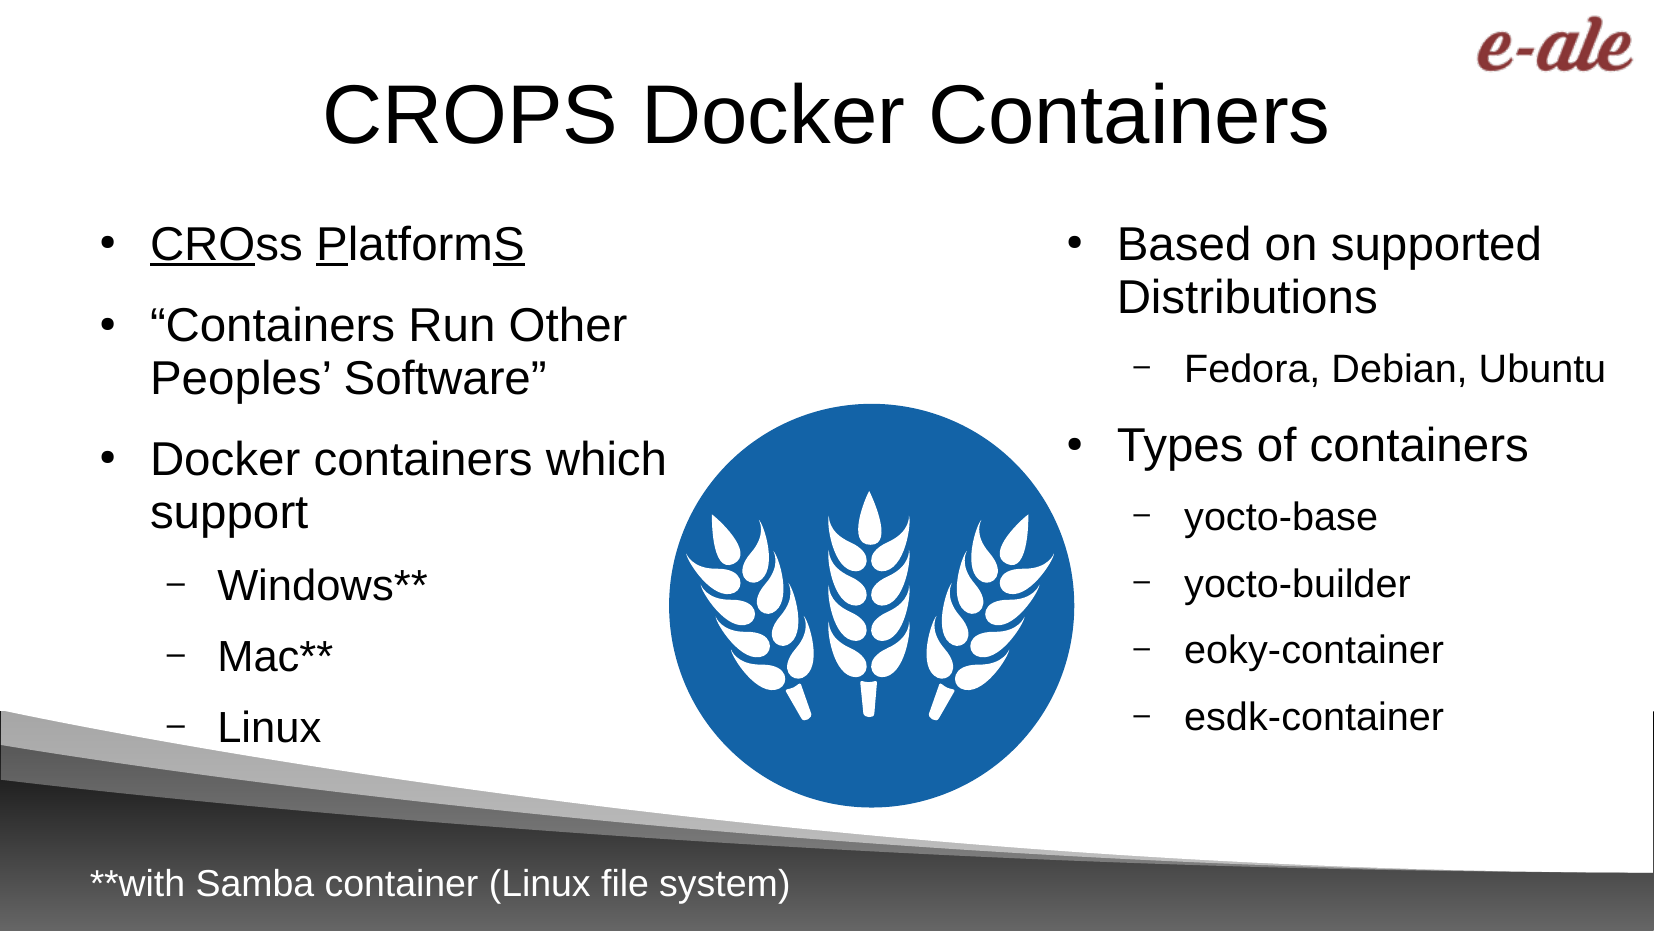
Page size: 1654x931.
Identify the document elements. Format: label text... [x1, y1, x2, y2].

list Based on supported Distributions Fedora, Debian, Ubuntu Types of containers yocto-base yocto-builder eoky-container esdk-container [1049, 217, 1611, 757]
list CROss PlatformS “Containers Run Other Peoples’ Software” Docker containers which support Windows** Mac** Linux [82, 217, 809, 757]
picture [665, 400, 1078, 812]
text_box **with Samba container (Linux file system) [75, 855, 946, 921]
picture [1475, 15, 1636, 74]
title CROPS Docker Containers [82, 37, 1571, 193]
